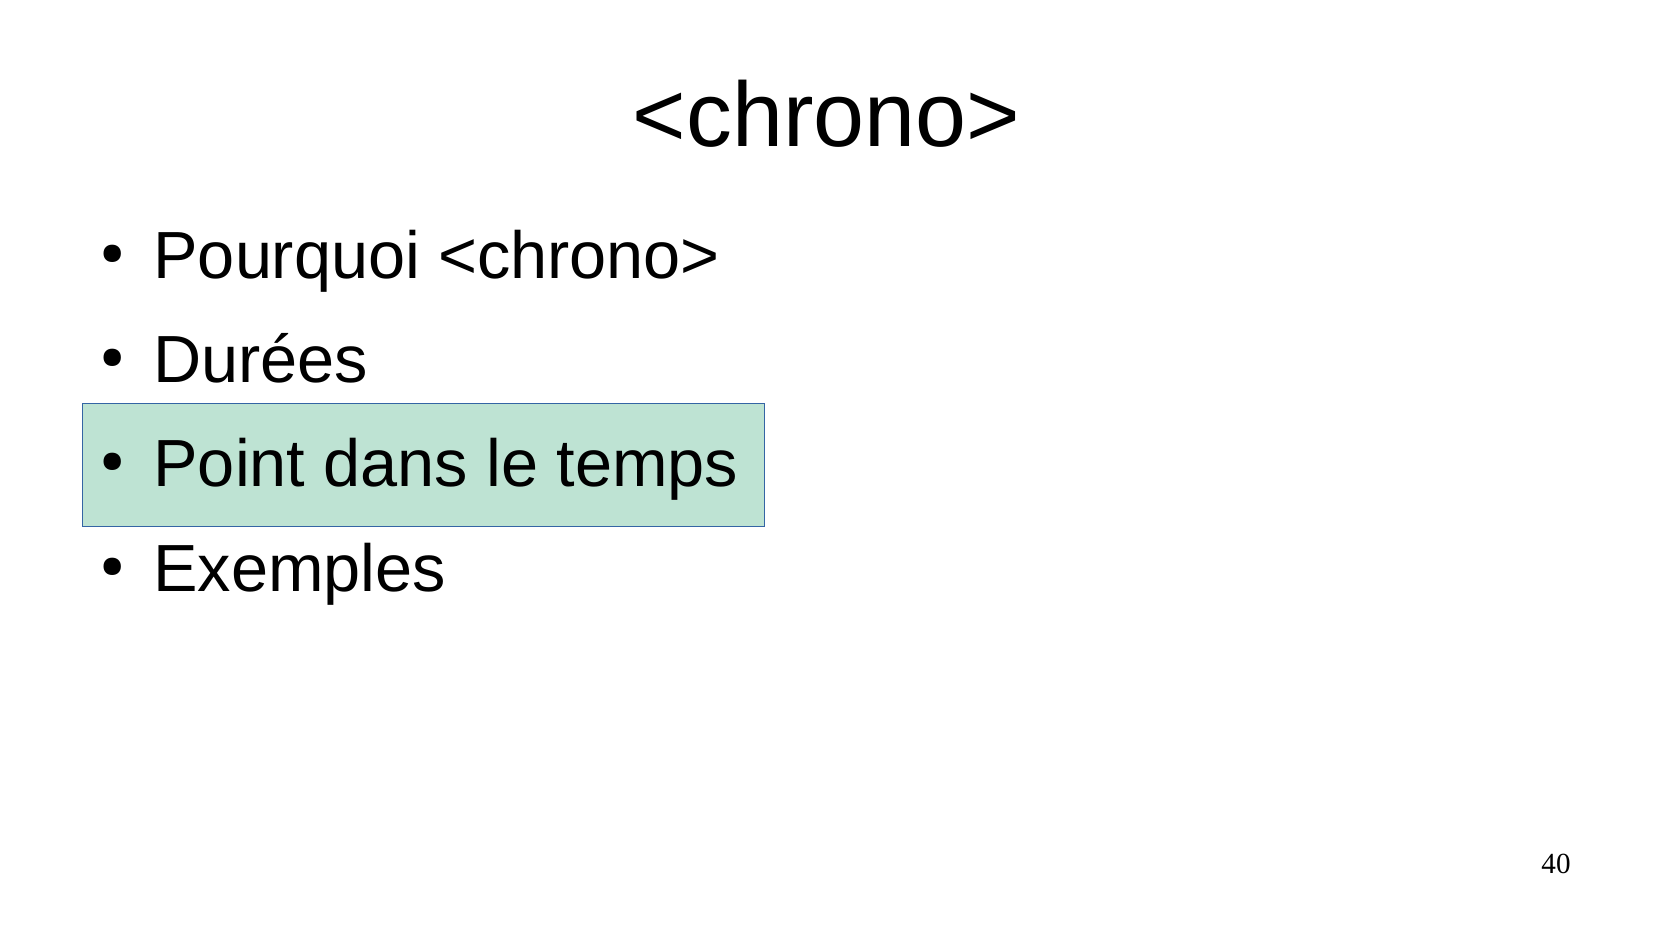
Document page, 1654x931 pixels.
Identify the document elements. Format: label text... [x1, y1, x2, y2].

title <chrono> [82, 37, 1571, 193]
list Pourquoi <chrono> Durées Point dans le temps Exemples [82, 217, 1571, 758]
